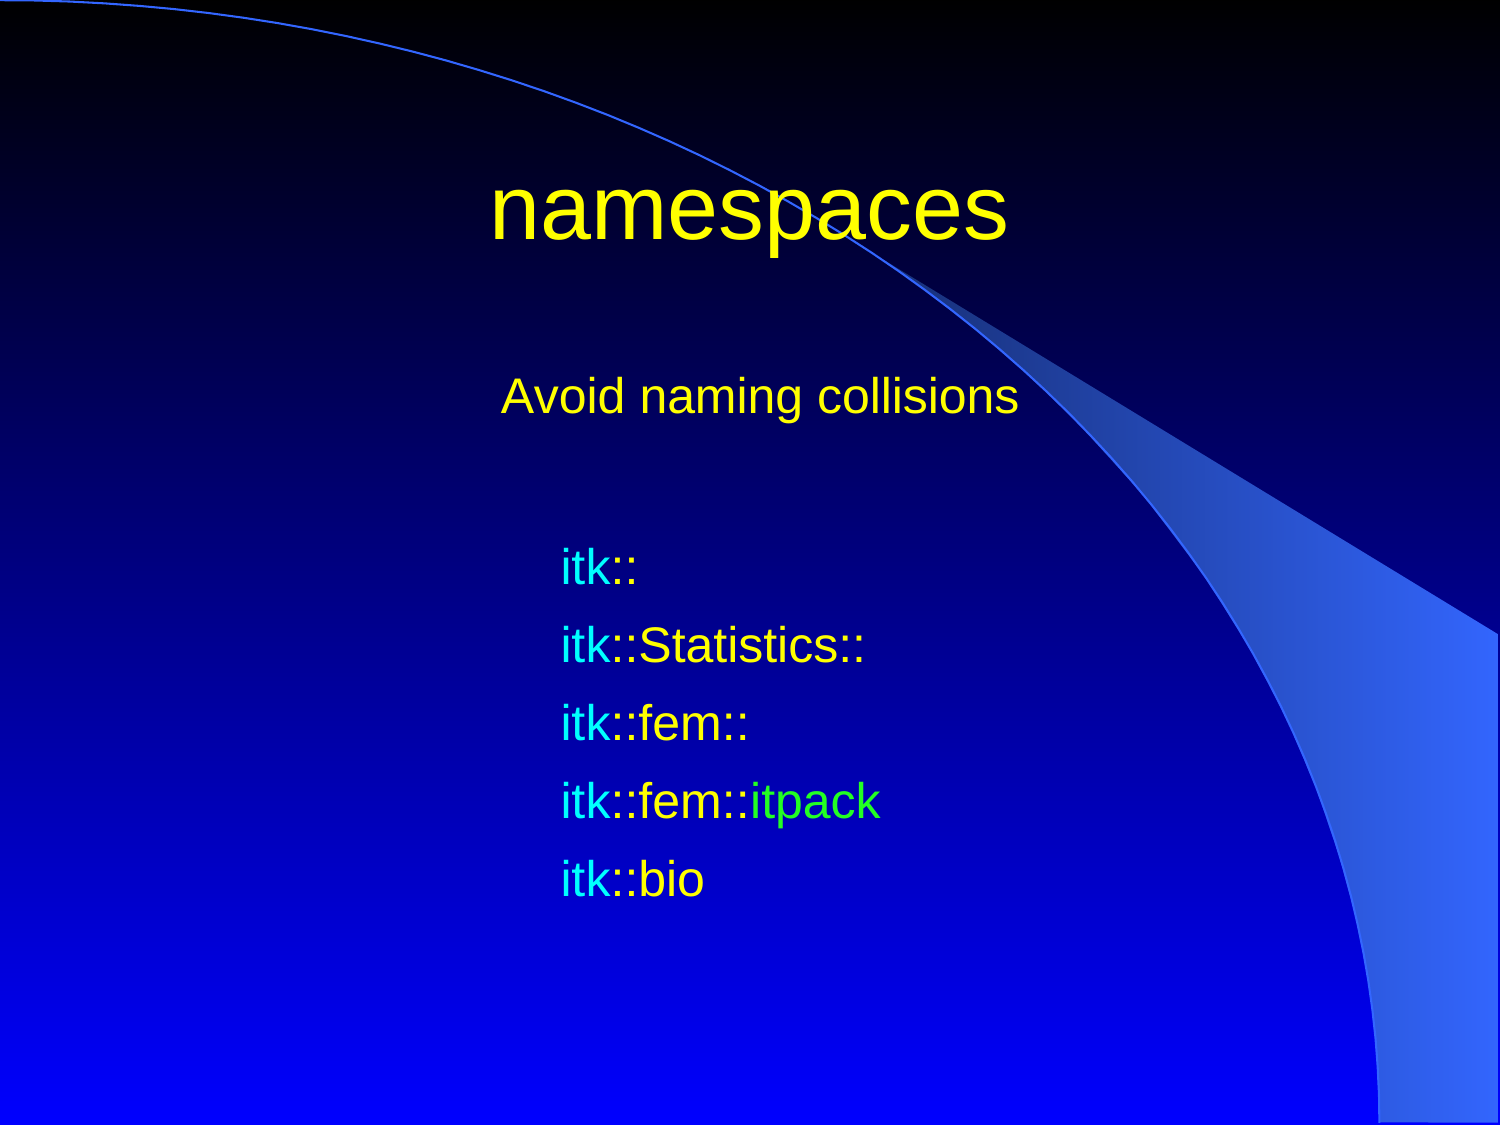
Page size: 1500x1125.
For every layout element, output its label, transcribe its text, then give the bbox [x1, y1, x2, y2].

title namespaces [112, 116, 1388, 305]
text_box itk:: itk::Statistics:: itk::fem:: itk::fem::itpack itk::bio [560, 543, 1008, 908]
text_box Avoid naming collisions [229, 372, 1291, 425]
